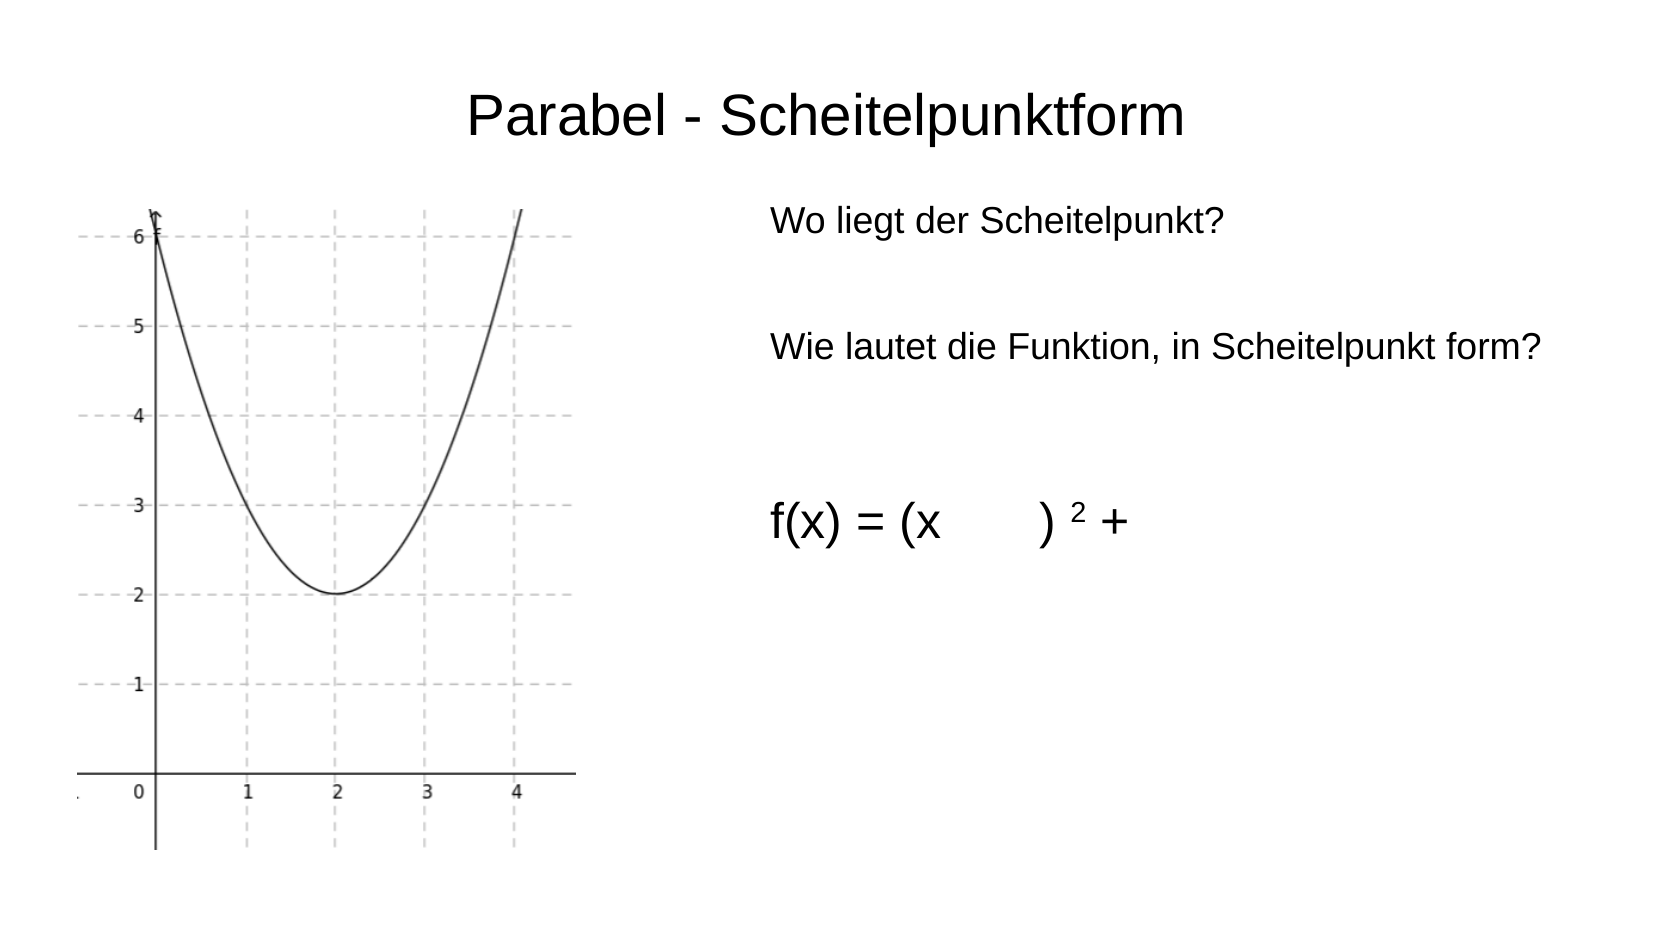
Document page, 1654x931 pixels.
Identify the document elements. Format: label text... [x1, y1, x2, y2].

picture [77, 209, 576, 850]
title Parabel - Scheitelpunktform [82, 37, 1571, 193]
text_box Wo liegt der Scheitelpunkt? Wie lautet die Funktion, in Scheitelpunkt form? f(x) = (x ) 2 + [755, 192, 1619, 557]
